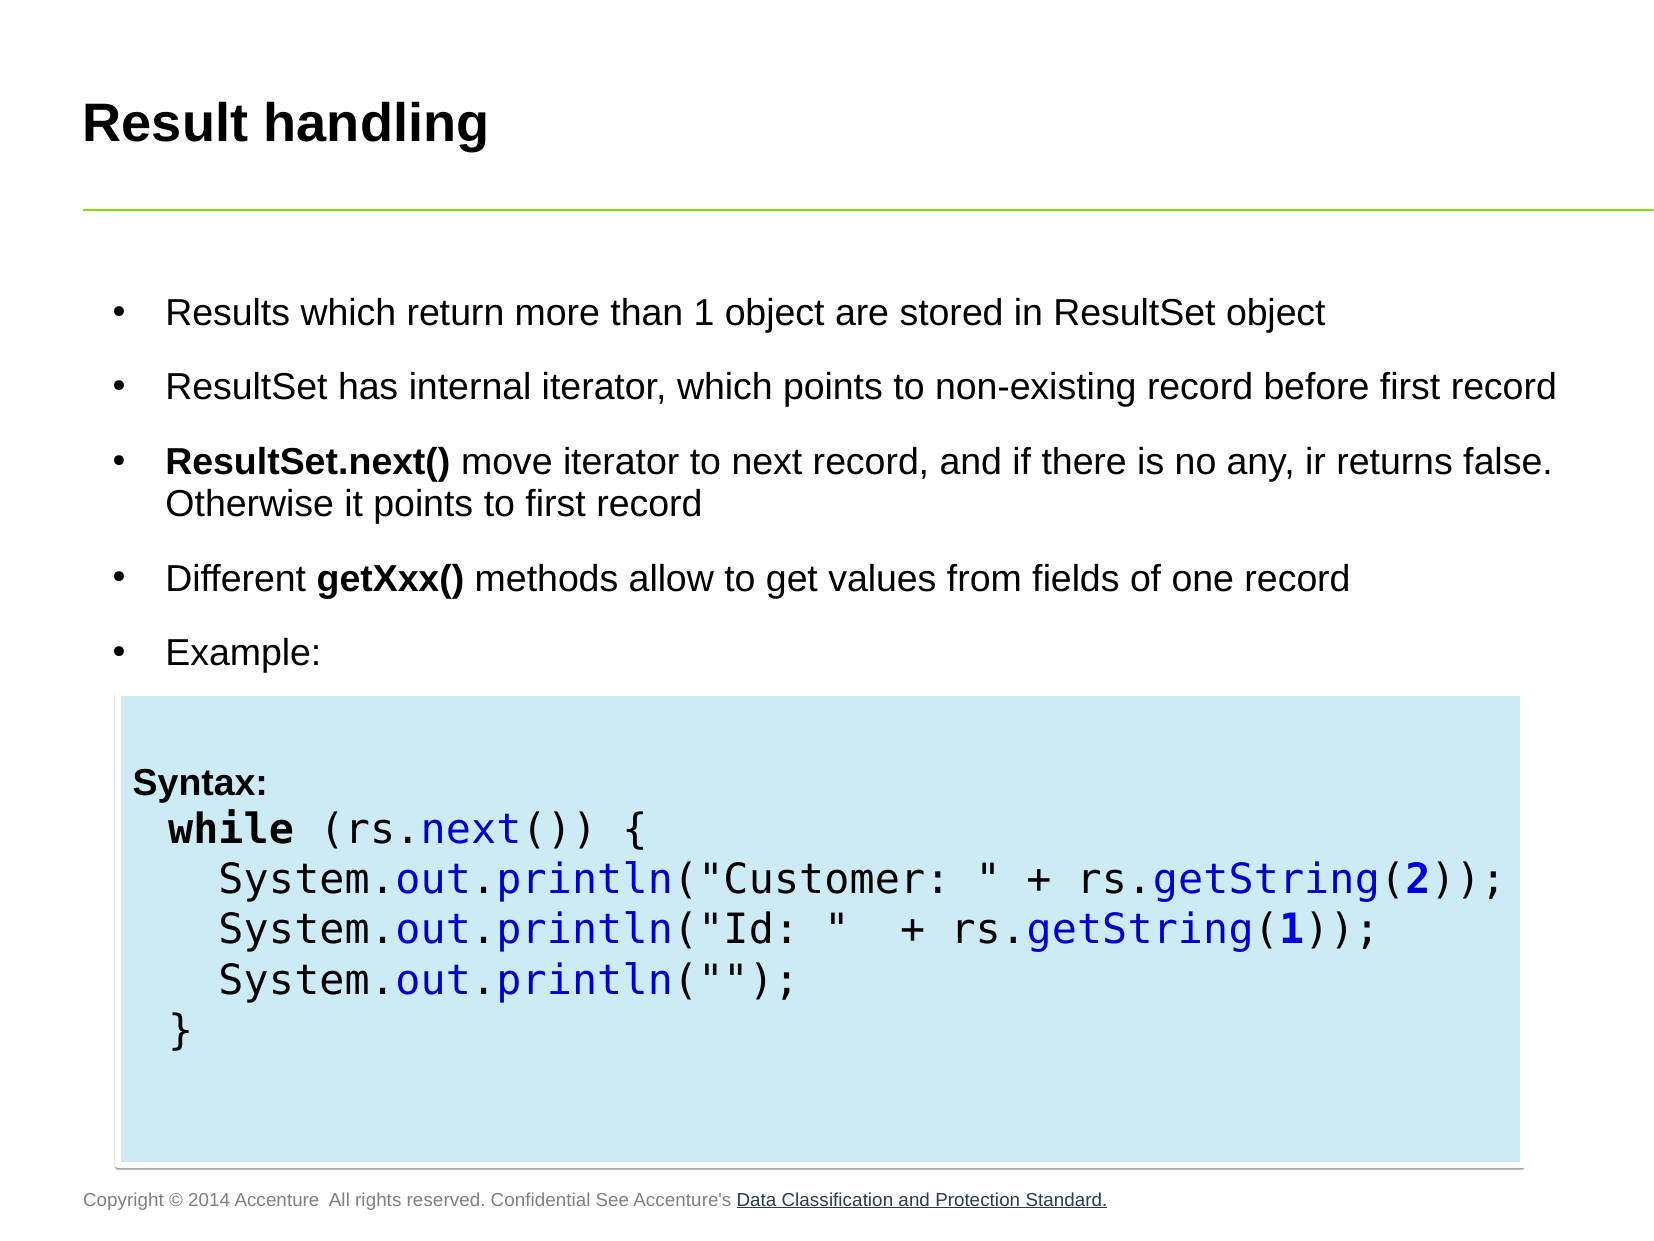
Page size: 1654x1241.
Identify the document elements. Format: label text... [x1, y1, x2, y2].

text_box Syntax: while (rs.next()) { System.out.println("Customer: " + rs.getString(2)); System.out.println("Id: " + rs.getString(1)); System.out.println(""); } [117, 692, 1524, 1165]
list Results which return more than 1 object are stored in ResultSet object ResultSet has internal iterator, which points to non-existing record before first record ResultSet.next() move iterator to next record, and if there is no any, ir returns false. Otherwise it points to first record Different getXxx() methods allow to get values from fields of one record Example: [94, 212, 1595, 1193]
title Result handling [82, 67, 1571, 177]
